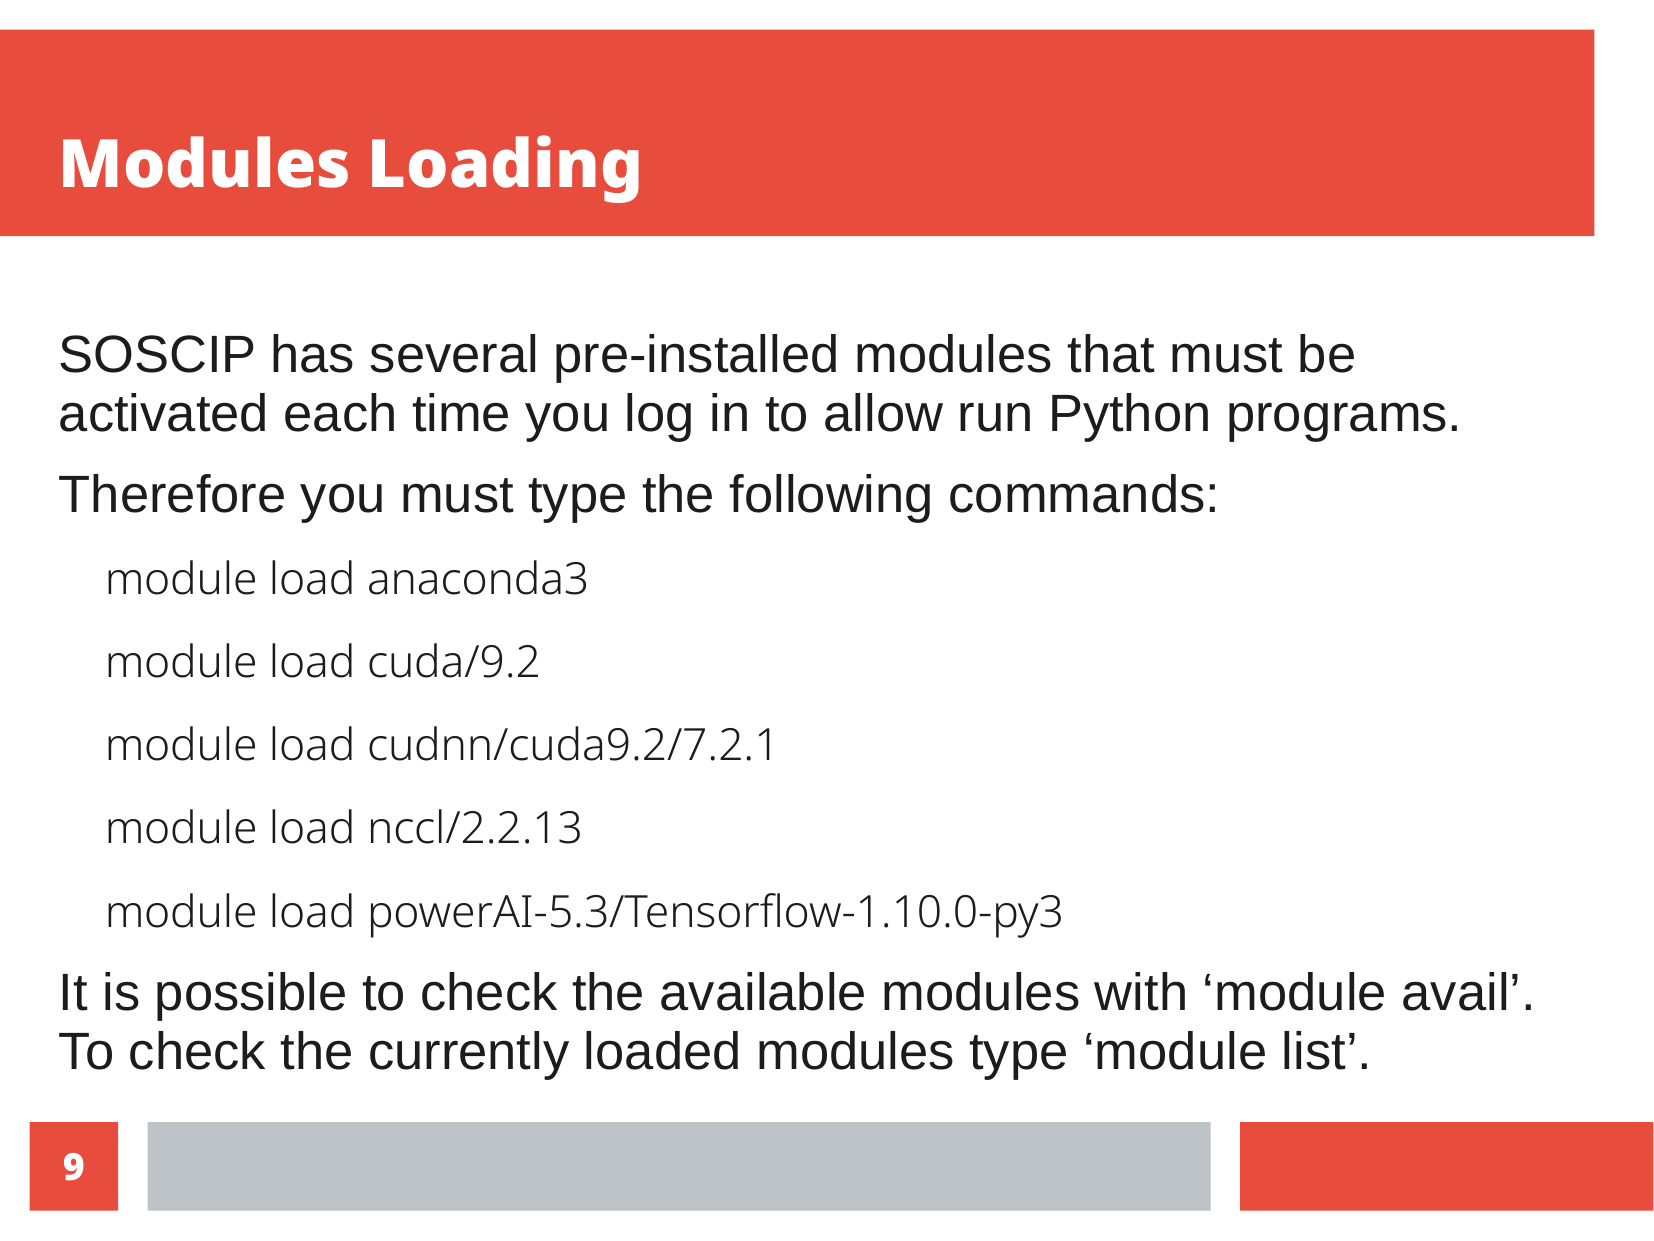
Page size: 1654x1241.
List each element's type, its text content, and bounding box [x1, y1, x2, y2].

title Modules Loading [59, 59, 1595, 207]
list SOSCIP has several pre-installed modules that must be activated each time you log in to allow run Python programs. Therefore you must type the following commands: module load anaconda3 module load cuda/9.2 module load cudnn/cuda9.2/7.2.1 module load nccl/2.2.13 module load powerAI-5.3/Tensorflow-1.10.0-py3 It is possible to check the available modules with ‘module avail’. To check the currently loaded modules type ‘module list’. [59, 324, 1565, 1093]
